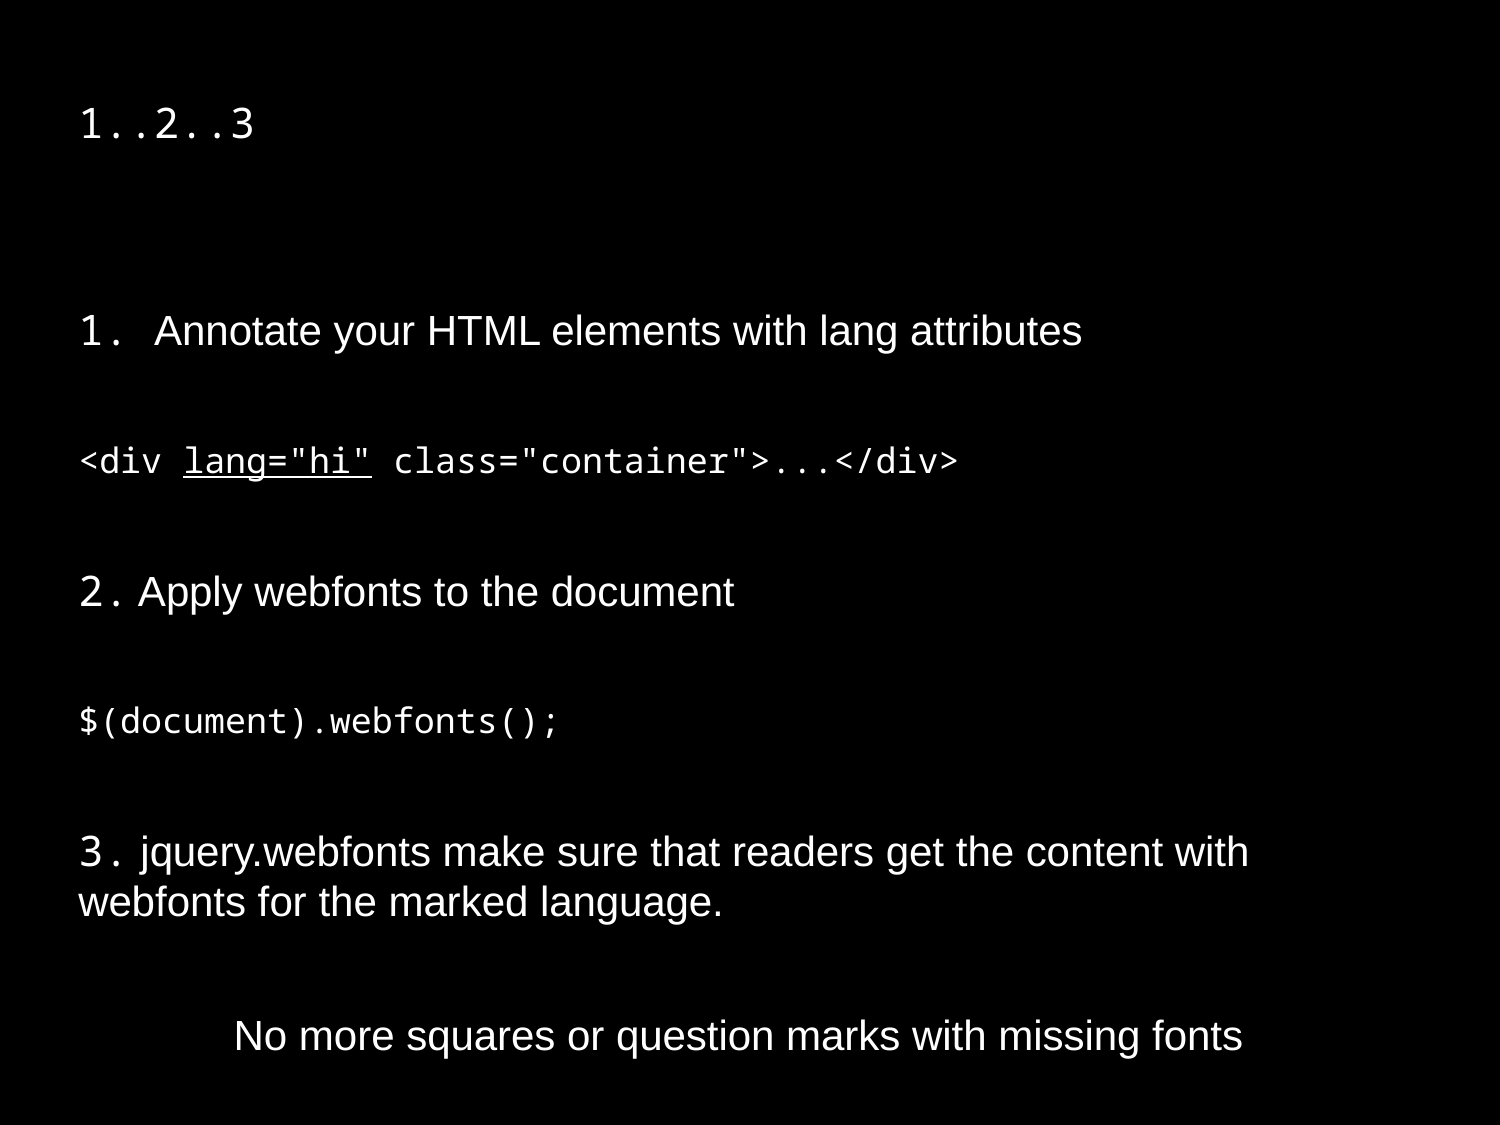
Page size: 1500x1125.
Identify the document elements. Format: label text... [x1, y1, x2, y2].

list 1..2..3 1. Annotate your HTML elements with lang attributes <div lang="hi" class="container">...</div> 2. Apply webfonts to the document $(document).webfonts(); 3. jquery.webfonts make sure that readers get the content with webfonts for the marked language. No more squares or question marks with missing fonts [63, 81, 1414, 1076]
